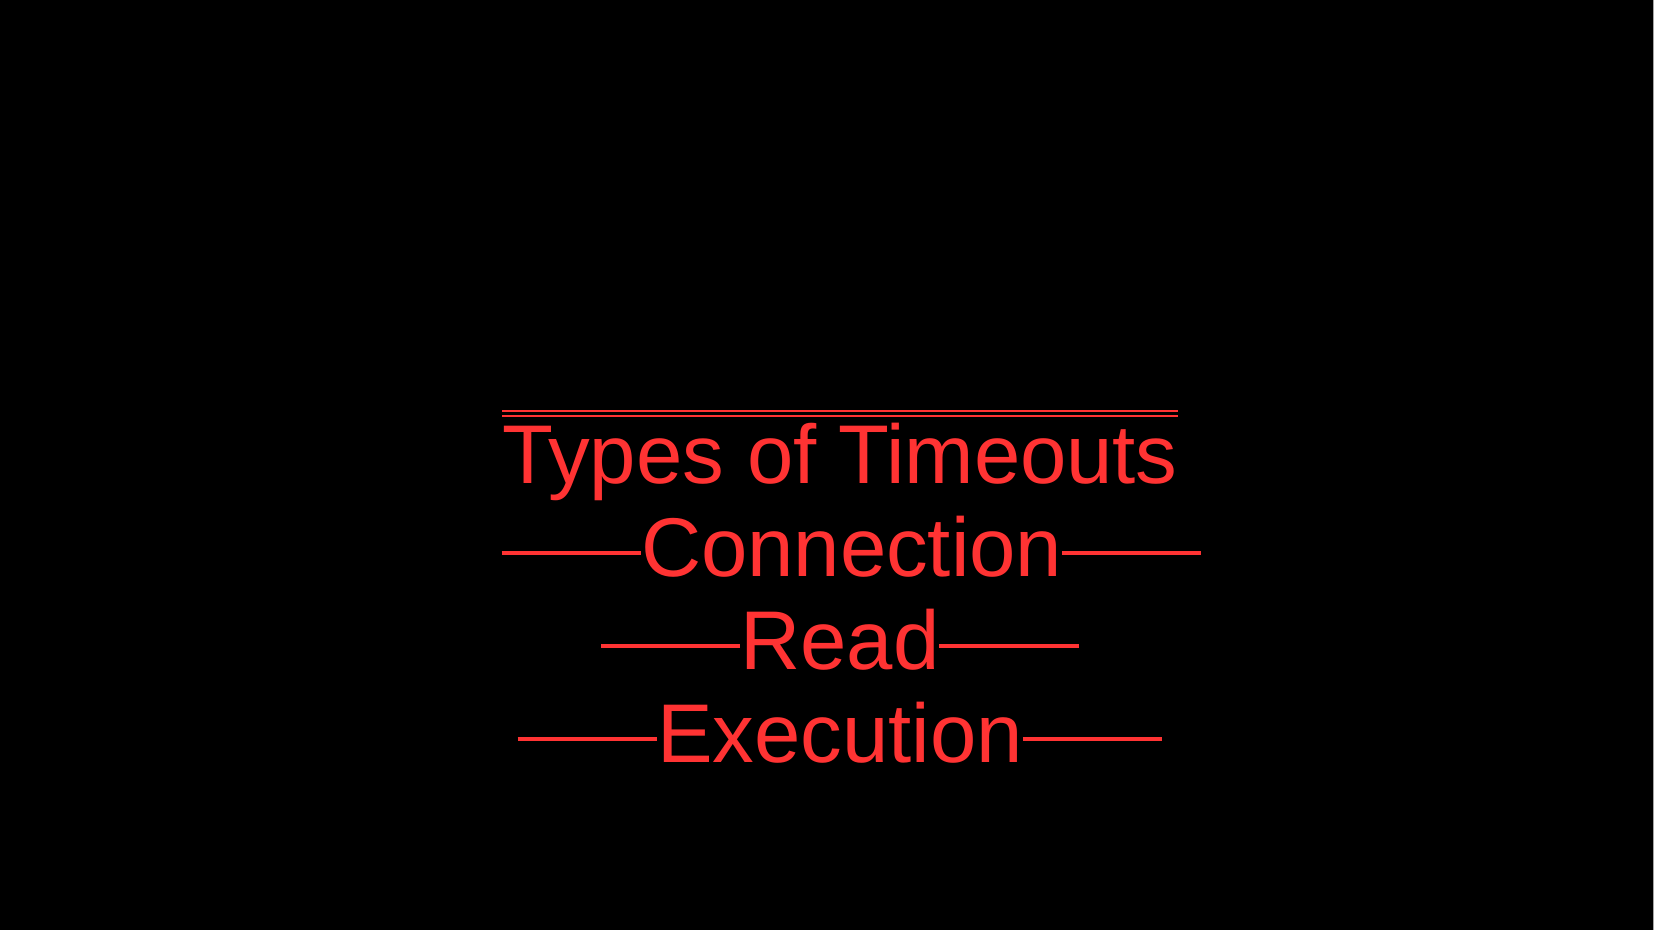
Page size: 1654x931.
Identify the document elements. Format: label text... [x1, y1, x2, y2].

text_box Types of Timeouts Connection Read Execution [165, 401, 1516, 789]
